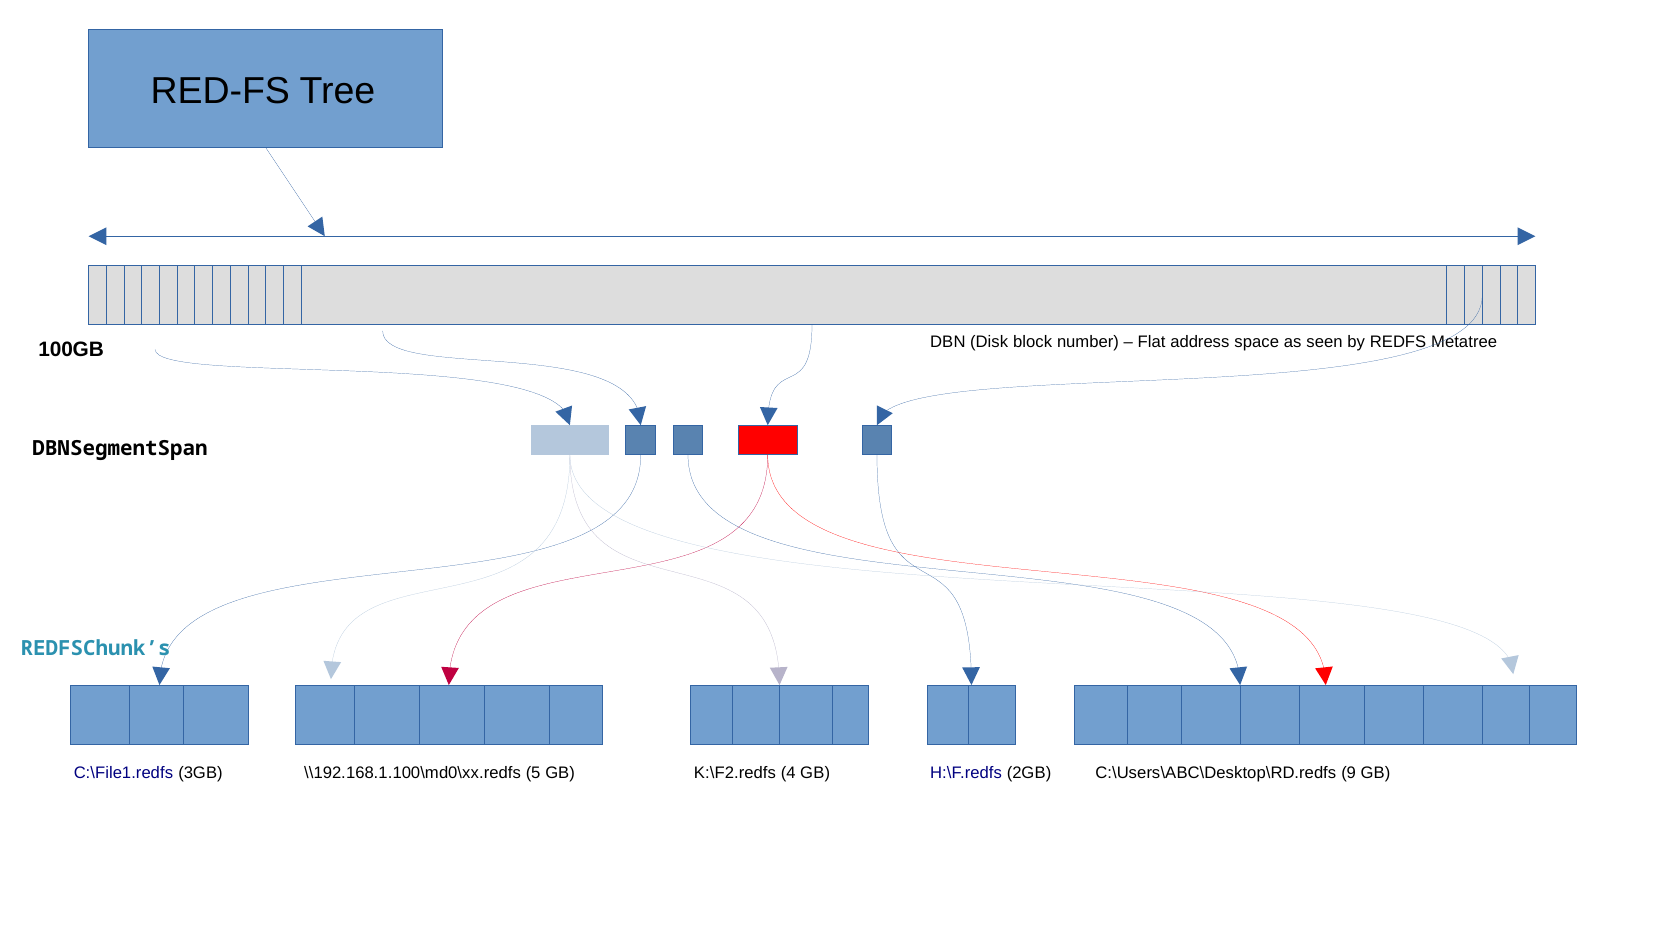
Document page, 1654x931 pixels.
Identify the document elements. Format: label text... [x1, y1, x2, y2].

text_box [107, 265, 124, 325]
text_box [420, 685, 484, 745]
text_box REDFSChunk’s [5, 626, 189, 674]
text_box [266, 265, 283, 325]
text_box [862, 425, 892, 455]
text_box K:\F2.redfs (4 GB) [679, 756, 886, 790]
text_box [1424, 685, 1482, 745]
text_box [1128, 685, 1181, 745]
text_box [355, 685, 419, 745]
text_box H:\F.redfs (2GB) [915, 756, 1075, 790]
text_box [969, 685, 1016, 745]
text_box C:\File1.redfs (3GB) [59, 755, 266, 790]
text_box [1447, 265, 1464, 324]
text_box 100GB [23, 330, 142, 369]
text_box RED-FS Tree [135, 62, 391, 120]
text_box [1483, 685, 1529, 745]
text_box [833, 685, 869, 745]
text_box [1182, 685, 1240, 745]
text_box [673, 425, 703, 455]
text_box [1483, 265, 1500, 324]
text_box [738, 425, 798, 455]
text_box [1518, 265, 1535, 324]
text_box [178, 265, 194, 325]
text_box [160, 265, 177, 325]
text_box [1530, 685, 1577, 745]
text_box DBN (Disk block number) – Flat address space as seen by REDFS Metatree [1389, 324, 1536, 359]
text_box [302, 265, 1446, 325]
text_box [1074, 685, 1127, 745]
text_box DBNSegmentSpan [17, 425, 237, 482]
text_box [485, 685, 549, 745]
text_box [1300, 685, 1364, 745]
text_box [213, 265, 230, 325]
text_box [625, 425, 656, 455]
text_box [690, 685, 732, 745]
text_box [1365, 685, 1423, 745]
text_box [284, 265, 301, 325]
text_box [1501, 265, 1517, 324]
text_box [184, 685, 249, 745]
text_box [130, 685, 183, 745]
text_box [1241, 685, 1299, 745]
text_box [88, 265, 106, 325]
text_box [249, 265, 265, 325]
text_box [733, 685, 779, 745]
text_box [1471, 306, 1482, 324]
text_box [70, 685, 129, 745]
text_box [780, 685, 832, 745]
text_box [88, 29, 443, 148]
text_box DBN (Disk block number) – Flat address space as seen by REDFS Metatree [915, 324, 1468, 359]
text_box [550, 685, 603, 745]
text_box [195, 265, 212, 325]
text_box [531, 425, 609, 455]
text_box [295, 685, 354, 745]
text_box [927, 685, 968, 745]
text_box [125, 265, 141, 325]
text_box [231, 265, 248, 325]
text_box [1465, 265, 1482, 324]
text_box [142, 265, 159, 325]
text_box \\192.168.1.100\md0\xx.redfs (5 GB) [289, 755, 621, 809]
text_box C:\Users\ABC\Desktop\RD.redfs (9 GB) [1080, 756, 1418, 798]
